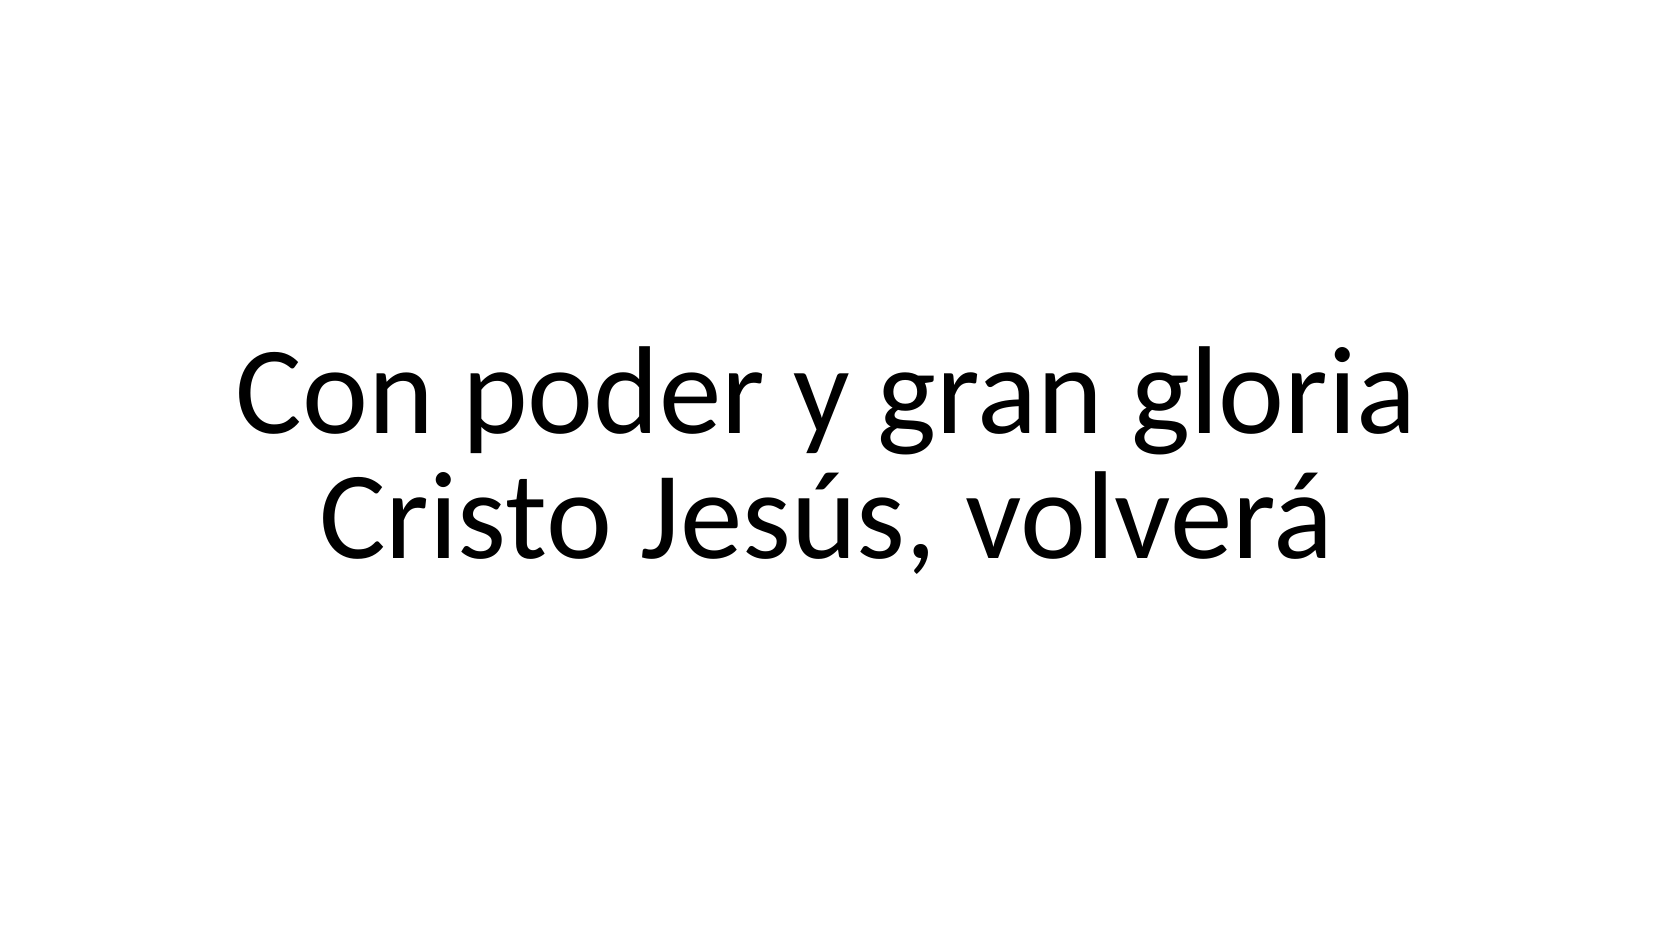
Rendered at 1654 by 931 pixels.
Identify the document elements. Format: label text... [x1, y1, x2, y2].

title Con poder y gran gloria Cristo Jesús, volverá [0, 0, 1654, 931]
